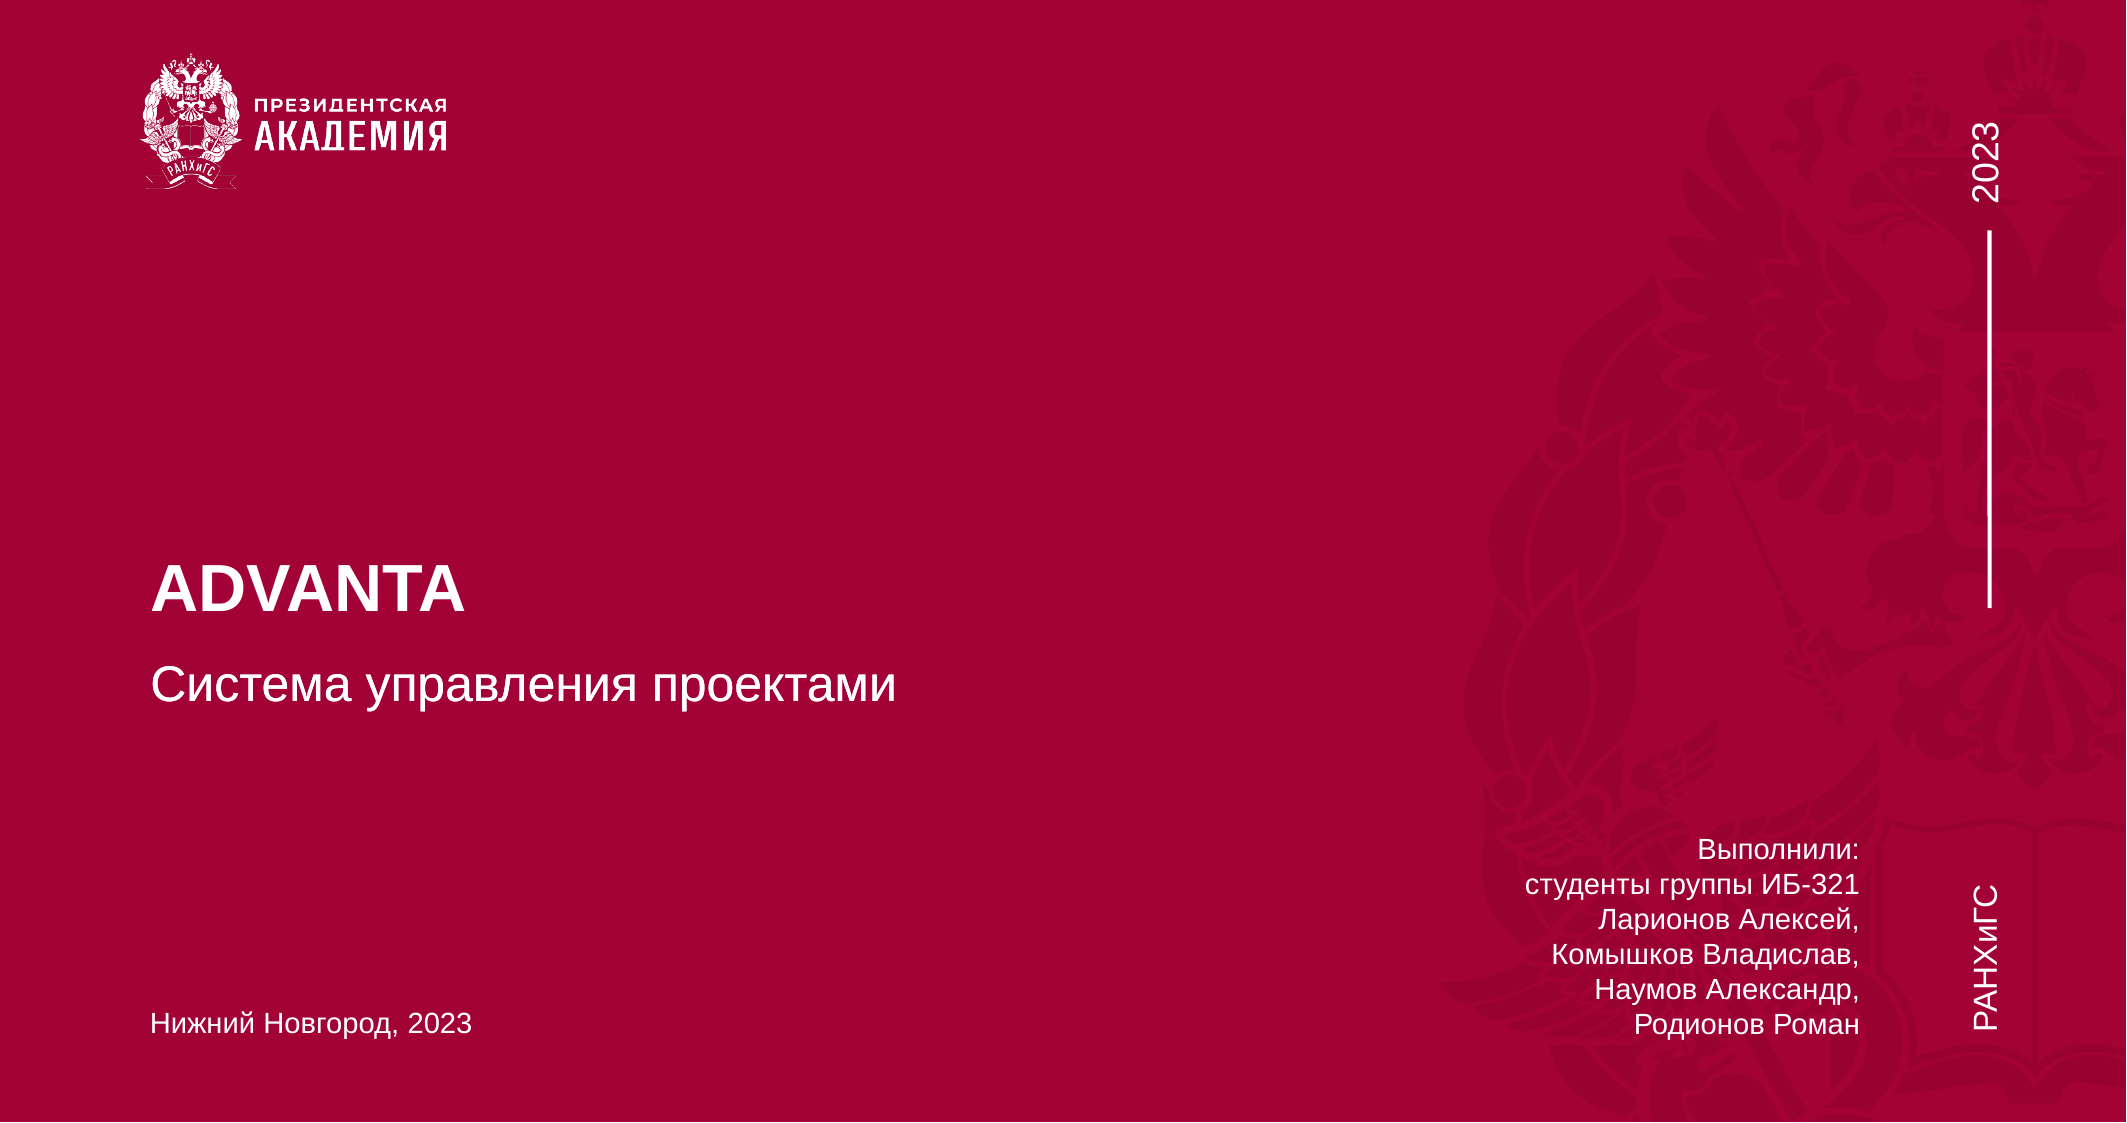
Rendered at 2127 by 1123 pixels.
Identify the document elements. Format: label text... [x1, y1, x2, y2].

text_box Выполнили: студенты группы ИБ-321 Ларионов Алексей, Комышков Владислав, Наумов Александр, Родионов Роман [1358, 830, 1861, 1034]
title ADVANTA [150, 265, 1861, 627]
text_box Система управления проектами [150, 651, 1861, 786]
text_box Нижний Новгород, 2023 [149, 1004, 502, 1061]
picture [140, 53, 446, 189]
picture [1438, 0, 2126, 1122]
